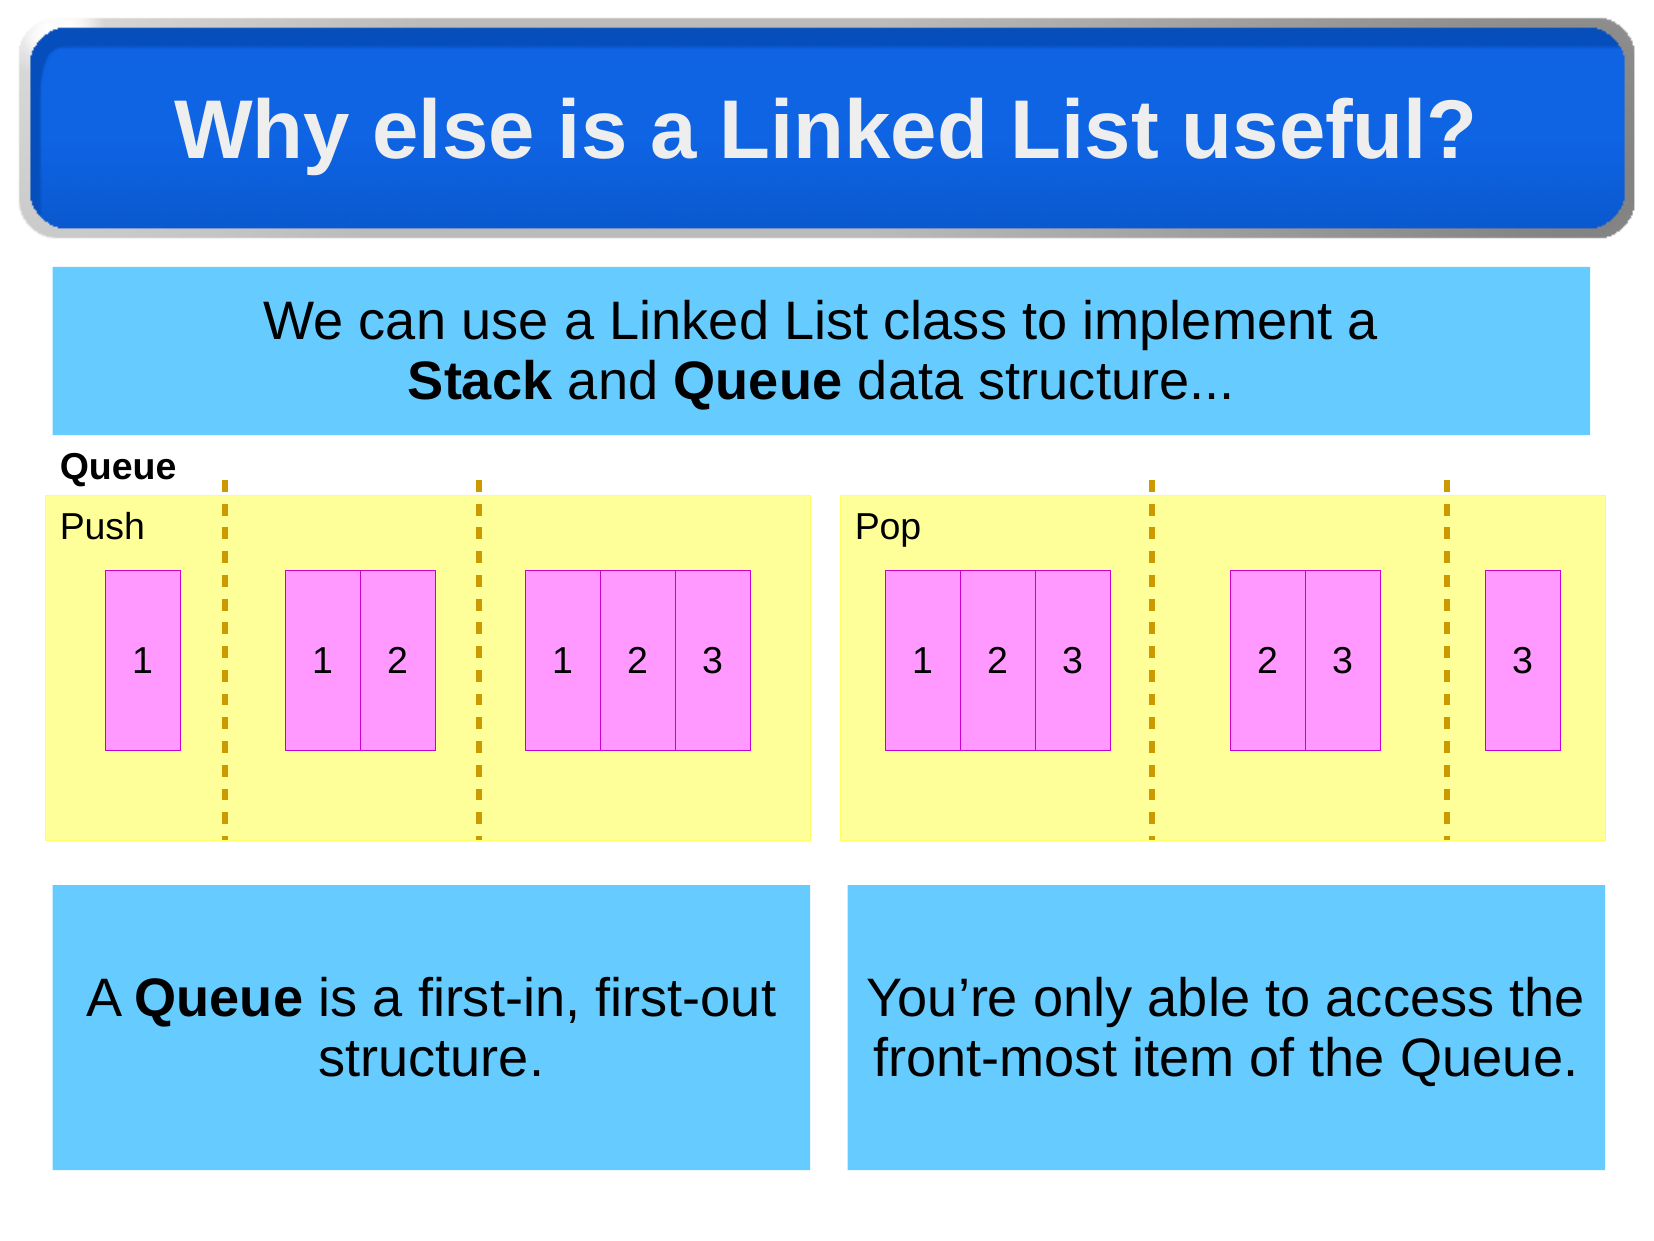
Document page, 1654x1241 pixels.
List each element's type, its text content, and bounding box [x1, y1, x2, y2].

text_box 3 [1035, 570, 1111, 751]
text_box 3 [675, 570, 751, 751]
text_box You’re only able to access the front-most item of the Queue. [847, 885, 1606, 1171]
title Why else is a Linked List useful? [82, 49, 1571, 211]
text_box 2 [1230, 570, 1305, 751]
picture [0, 0, 1654, 1241]
text_box A Queue is a first-in, first-out structure. [52, 885, 811, 1171]
text_box 2 [600, 570, 675, 751]
text_box 1 [285, 570, 360, 751]
text_box 1 [525, 570, 600, 751]
text_box Push [45, 498, 346, 556]
text_box Queue [45, 438, 751, 496]
text_box 3 [1485, 570, 1561, 751]
subtitle We can use a Linked List class to implement a Stack and Queue data structure... [52, 266, 1591, 436]
text_box 1 [105, 570, 181, 751]
text_box 1 [885, 570, 960, 751]
text_box [45, 495, 811, 841]
text_box 3 [1305, 570, 1381, 751]
text_box [840, 495, 1606, 841]
text_box 2 [360, 570, 436, 751]
text_box Pop [840, 498, 1141, 556]
text_box 2 [960, 570, 1035, 751]
